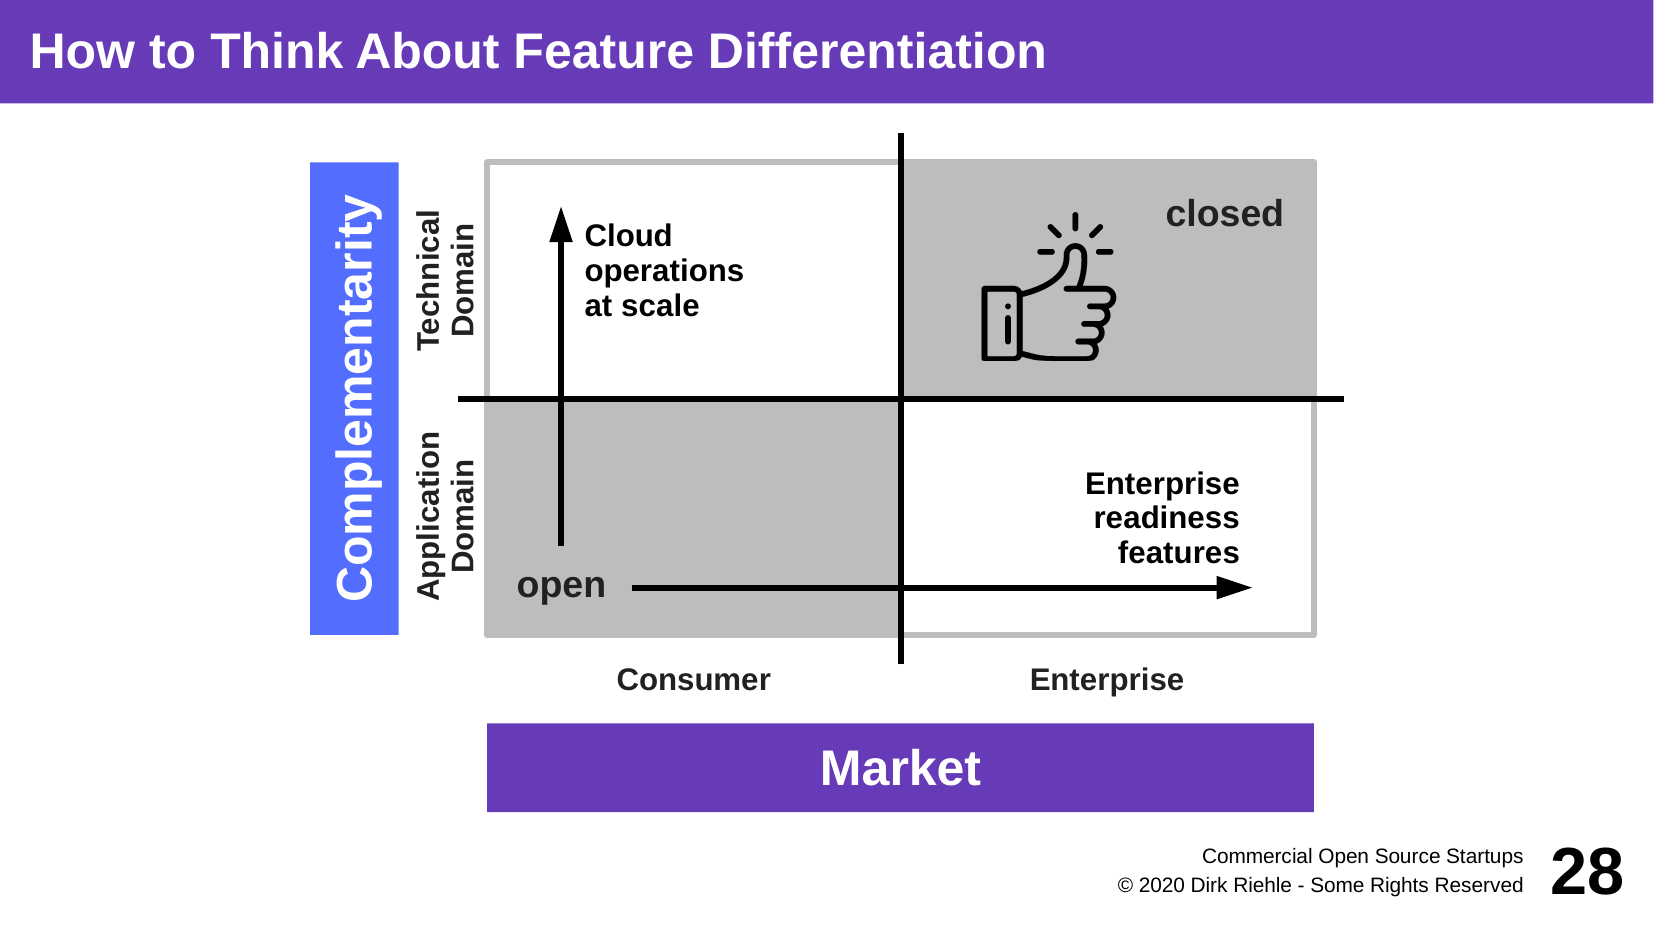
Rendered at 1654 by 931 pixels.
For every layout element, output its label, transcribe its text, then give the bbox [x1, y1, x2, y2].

text_box Application Domain [399, 399, 484, 635]
title How to Think About Feature Differentiation [0, 0, 1654, 104]
text_box [904, 402, 1311, 632]
picture [974, 212, 1123, 361]
text_box Complementarity [310, 162, 399, 635]
text_box closed [904, 165, 1311, 396]
text_box Market [487, 723, 1314, 813]
text_box Cloud operations at scale [561, 206, 798, 335]
text_box open [490, 402, 898, 632]
text_box Consumer [487, 638, 900, 723]
text_box Enterprise [900, 638, 1314, 723]
text_box Technical Domain [399, 162, 484, 399]
text_box [490, 165, 898, 396]
